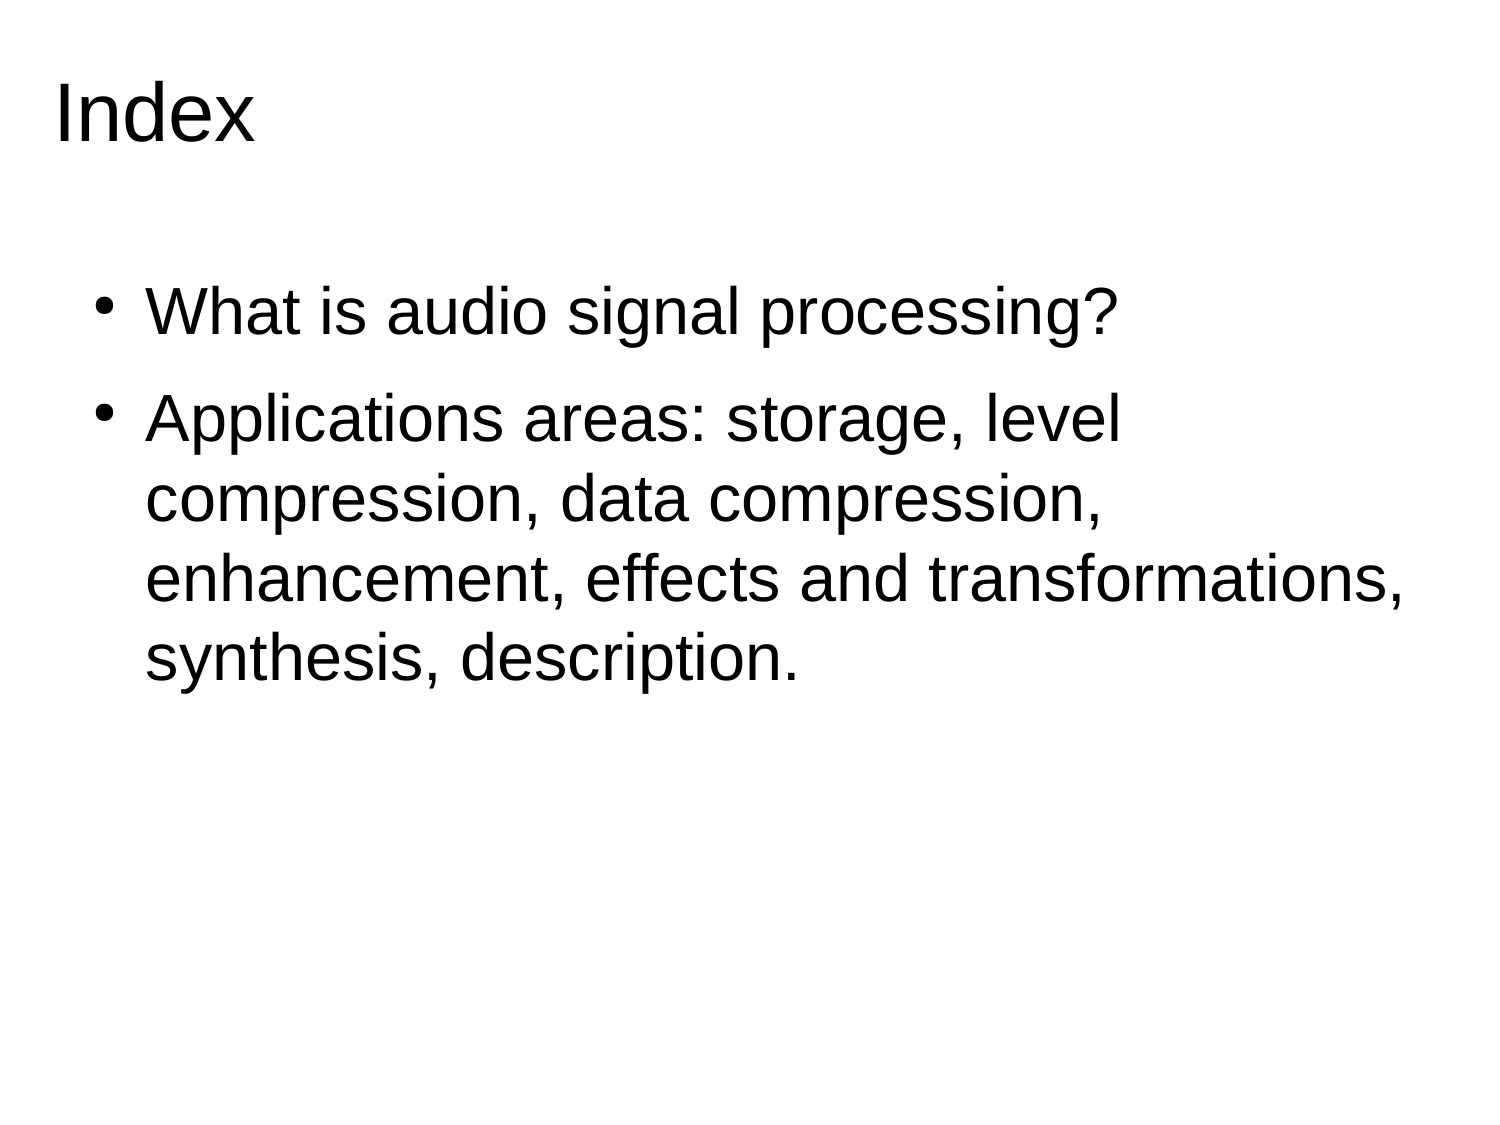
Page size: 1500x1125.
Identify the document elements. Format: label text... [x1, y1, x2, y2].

title Index [53, 18, 1403, 207]
list What is audio signal processing? Applications areas: storage, level compression, data compression, enhancement, effects and transformations, synthesis, description. [75, 263, 1425, 1006]
